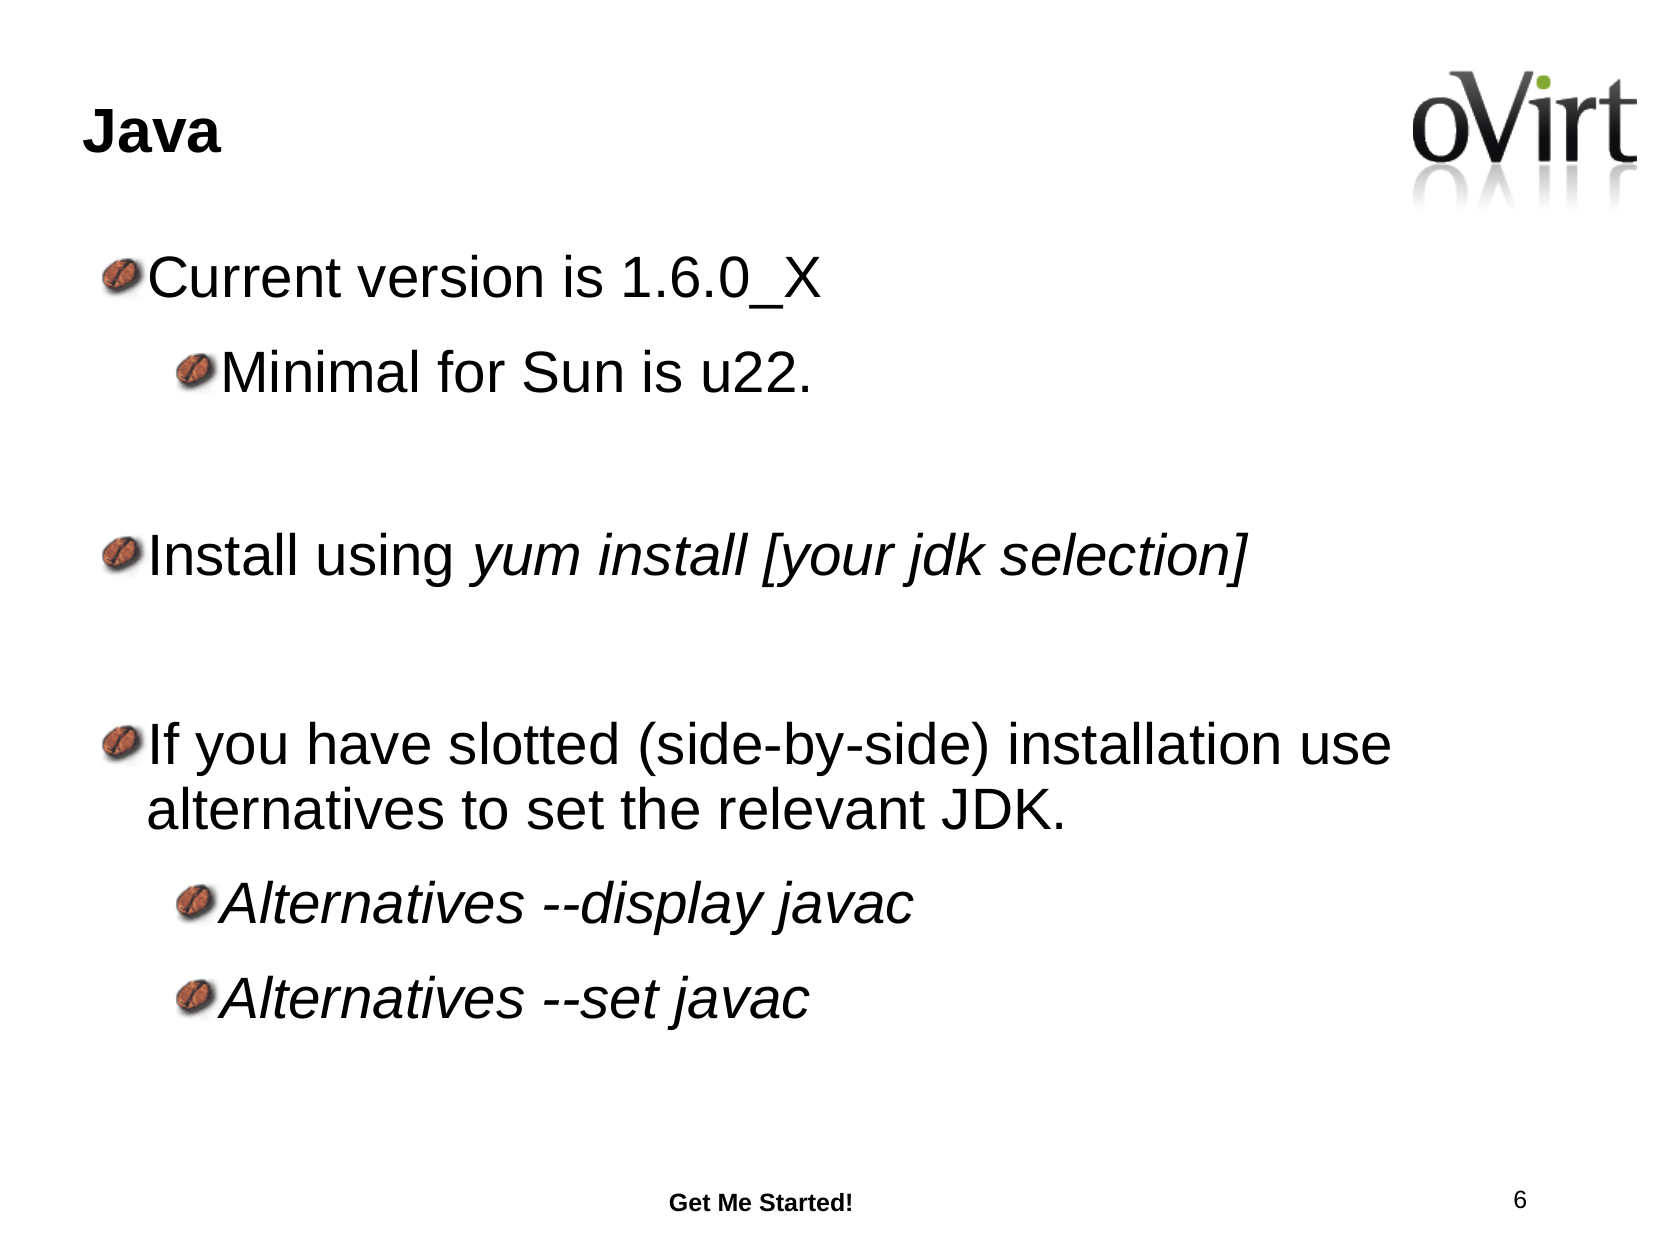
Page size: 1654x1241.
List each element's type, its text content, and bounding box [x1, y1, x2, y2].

list Current version is 1.6.0_X Minimal for Sun is u22. Install using yum install [your jdk selection] If you have slotted (side-by-side) installation use alternatives to set the relevant JDK. Alternatives --display javac Alternatives --set javac [86, 244, 1576, 1126]
picture [1413, 63, 1637, 212]
title Java [82, 37, 1303, 226]
